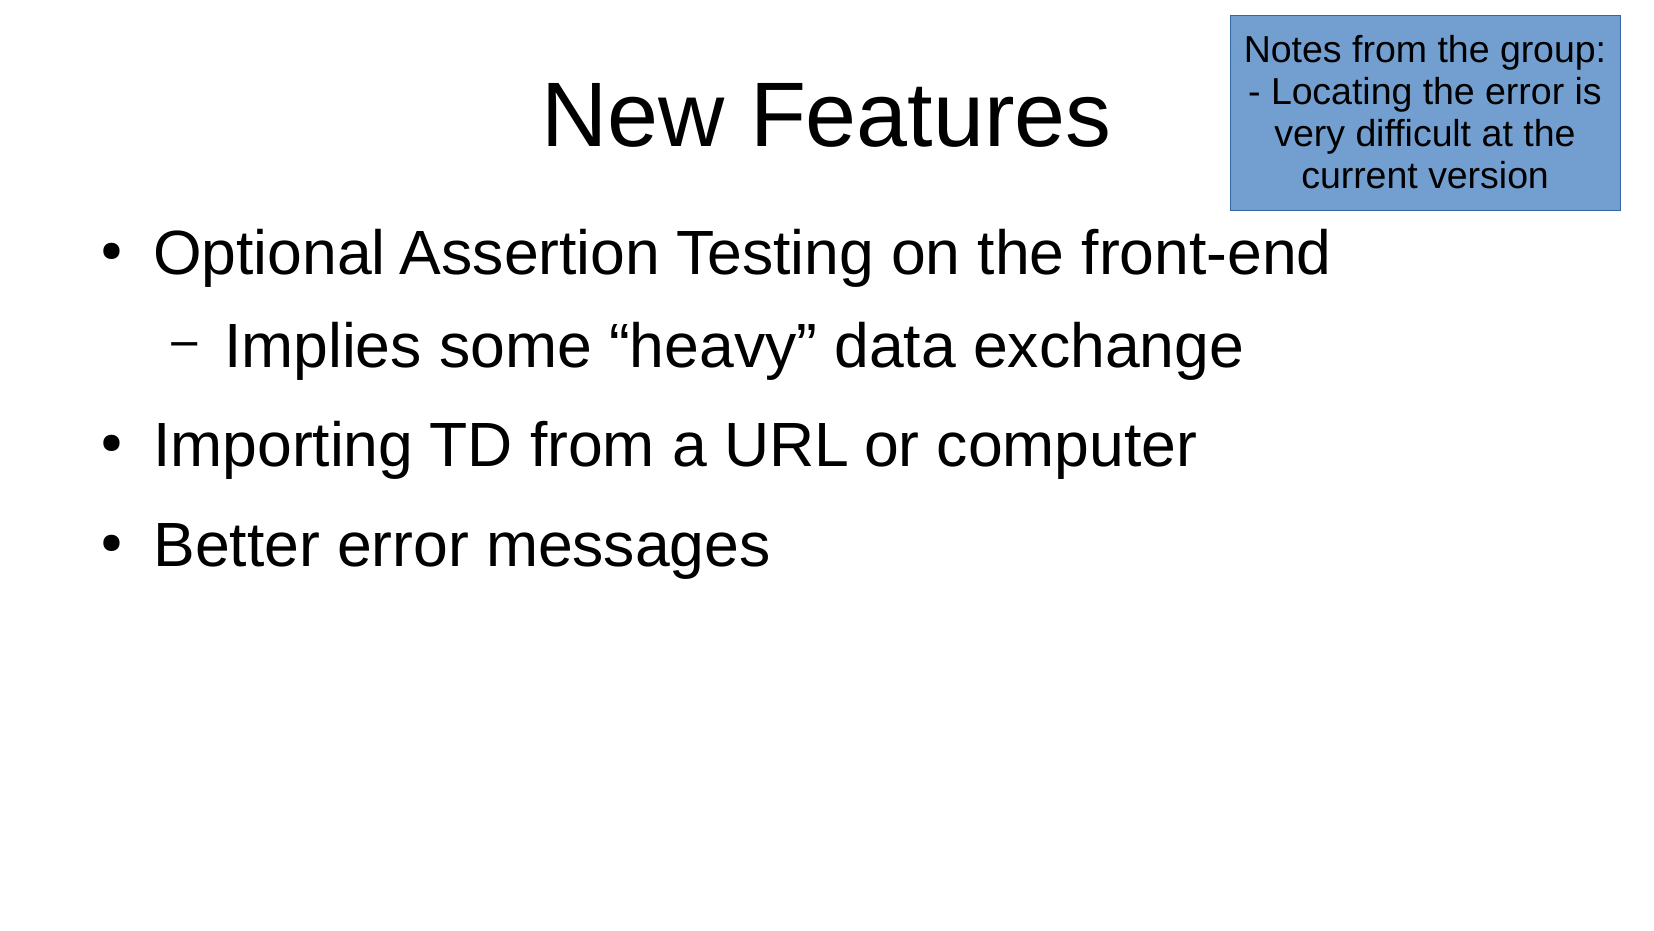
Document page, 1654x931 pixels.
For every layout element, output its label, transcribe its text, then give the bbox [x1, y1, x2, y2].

text_box Notes from the group: - Locating the error is very difficult at the current version [1230, 15, 1621, 211]
list Optional Assertion Testing on the front-end Implies some “heavy” data exchange Importing TD from a URL or computer Better error messages [82, 217, 1571, 758]
title New Features [82, 37, 1230, 193]
